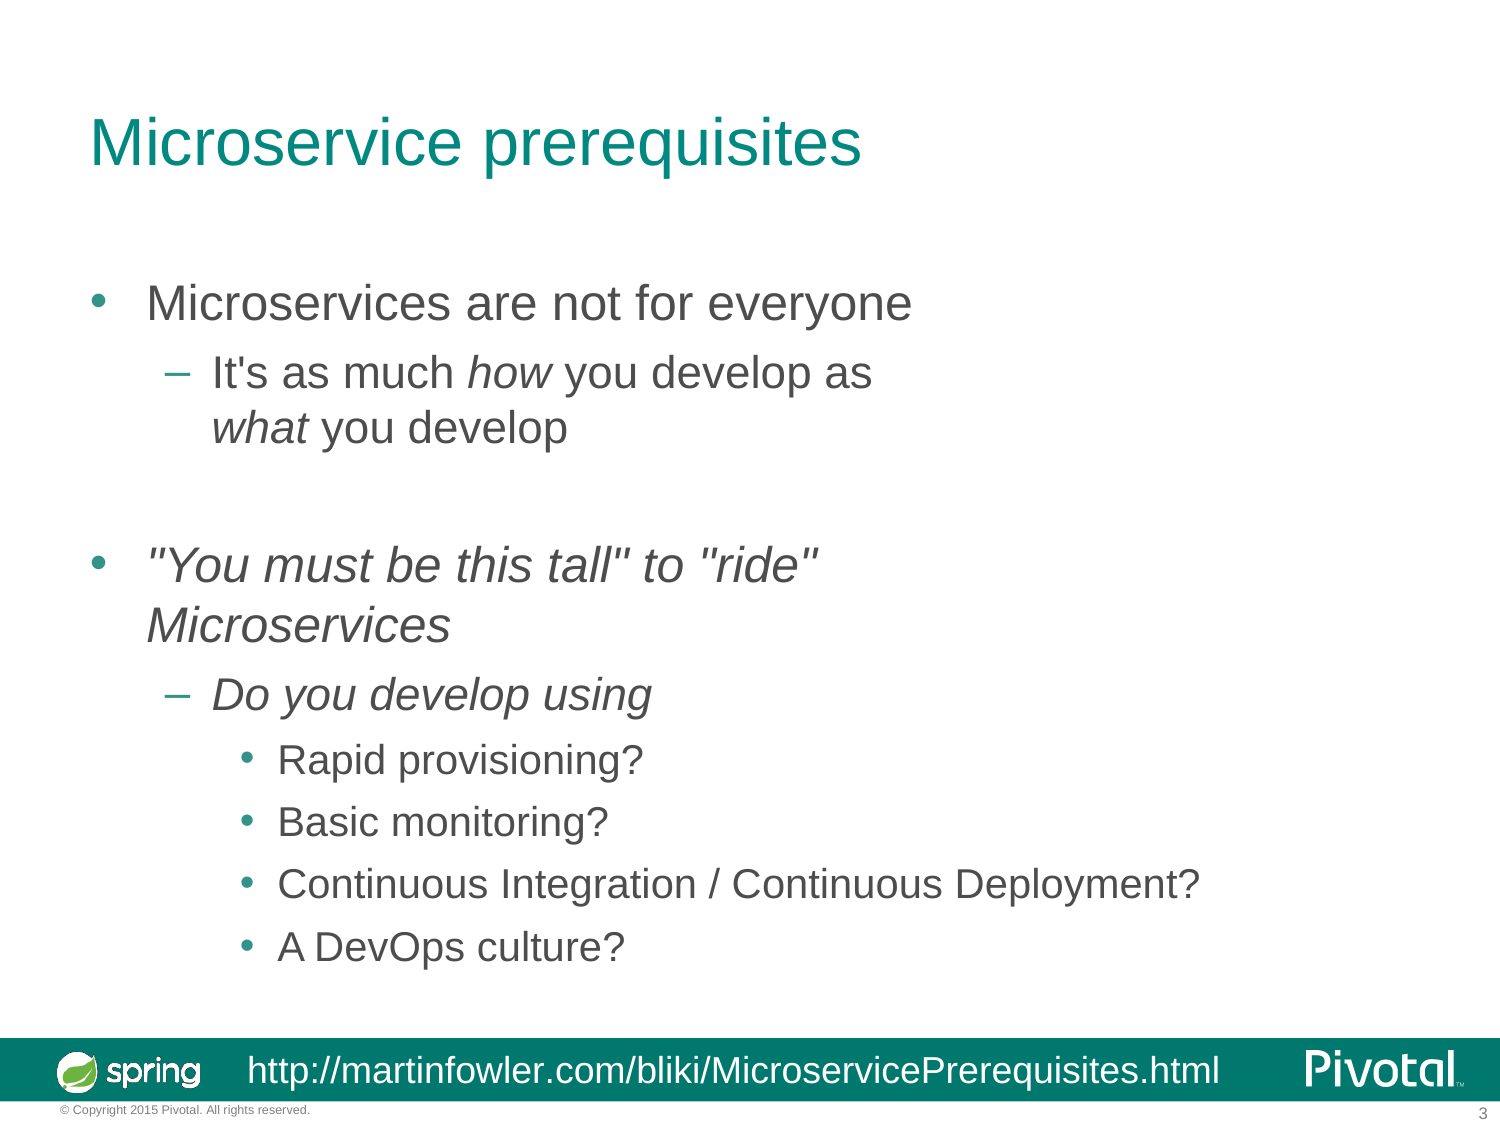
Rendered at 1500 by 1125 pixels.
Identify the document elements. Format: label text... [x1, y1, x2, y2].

title Microservice prerequisites [75, 45, 1426, 233]
picture [1306, 1050, 1464, 1087]
picture [32, 1041, 210, 1103]
text_box http://martinfowler.com/bliki/MicroservicePrerequisites.html [232, 1038, 1268, 1099]
list Microservices are not for everyone It's as much how you develop as what you develop "You must be this tall" to "ride" Microservices Do you develop using Rapid provisioning? Basic monitoring? Continuous Integration / Continuous Deployment? A DevOps culture? [75, 262, 1426, 1005]
